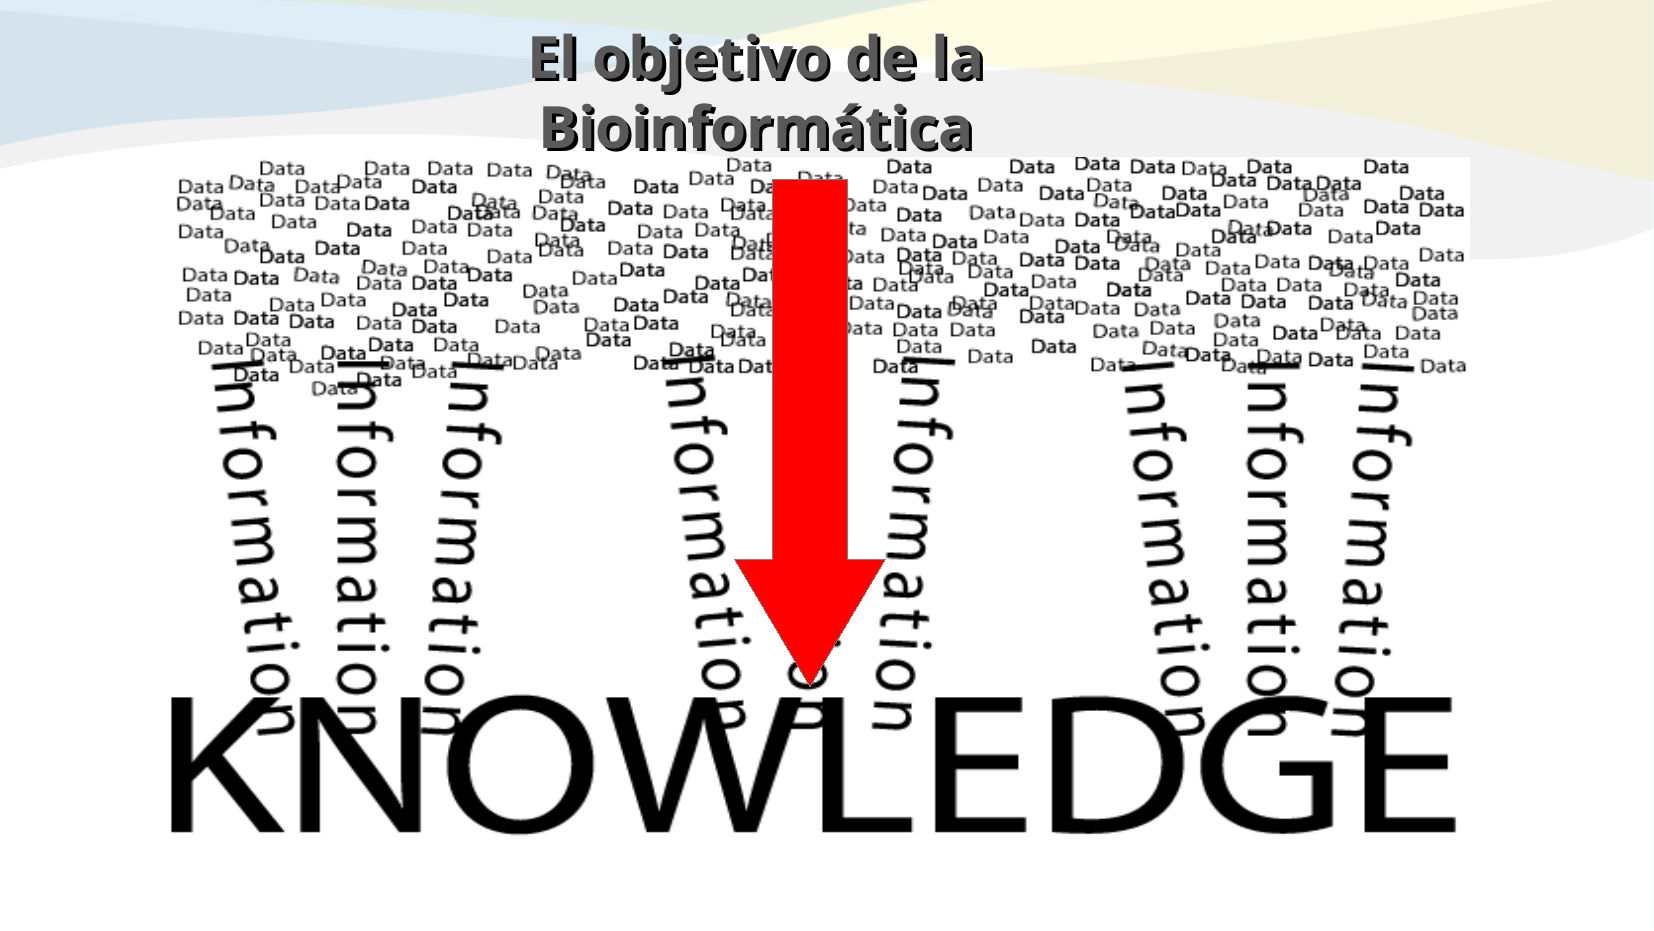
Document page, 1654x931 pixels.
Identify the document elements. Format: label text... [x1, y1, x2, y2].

text_box [734, 179, 886, 687]
picture [0, 0, 1654, 931]
text_box El objetivo de la Bioinformática [512, 12, 1141, 157]
